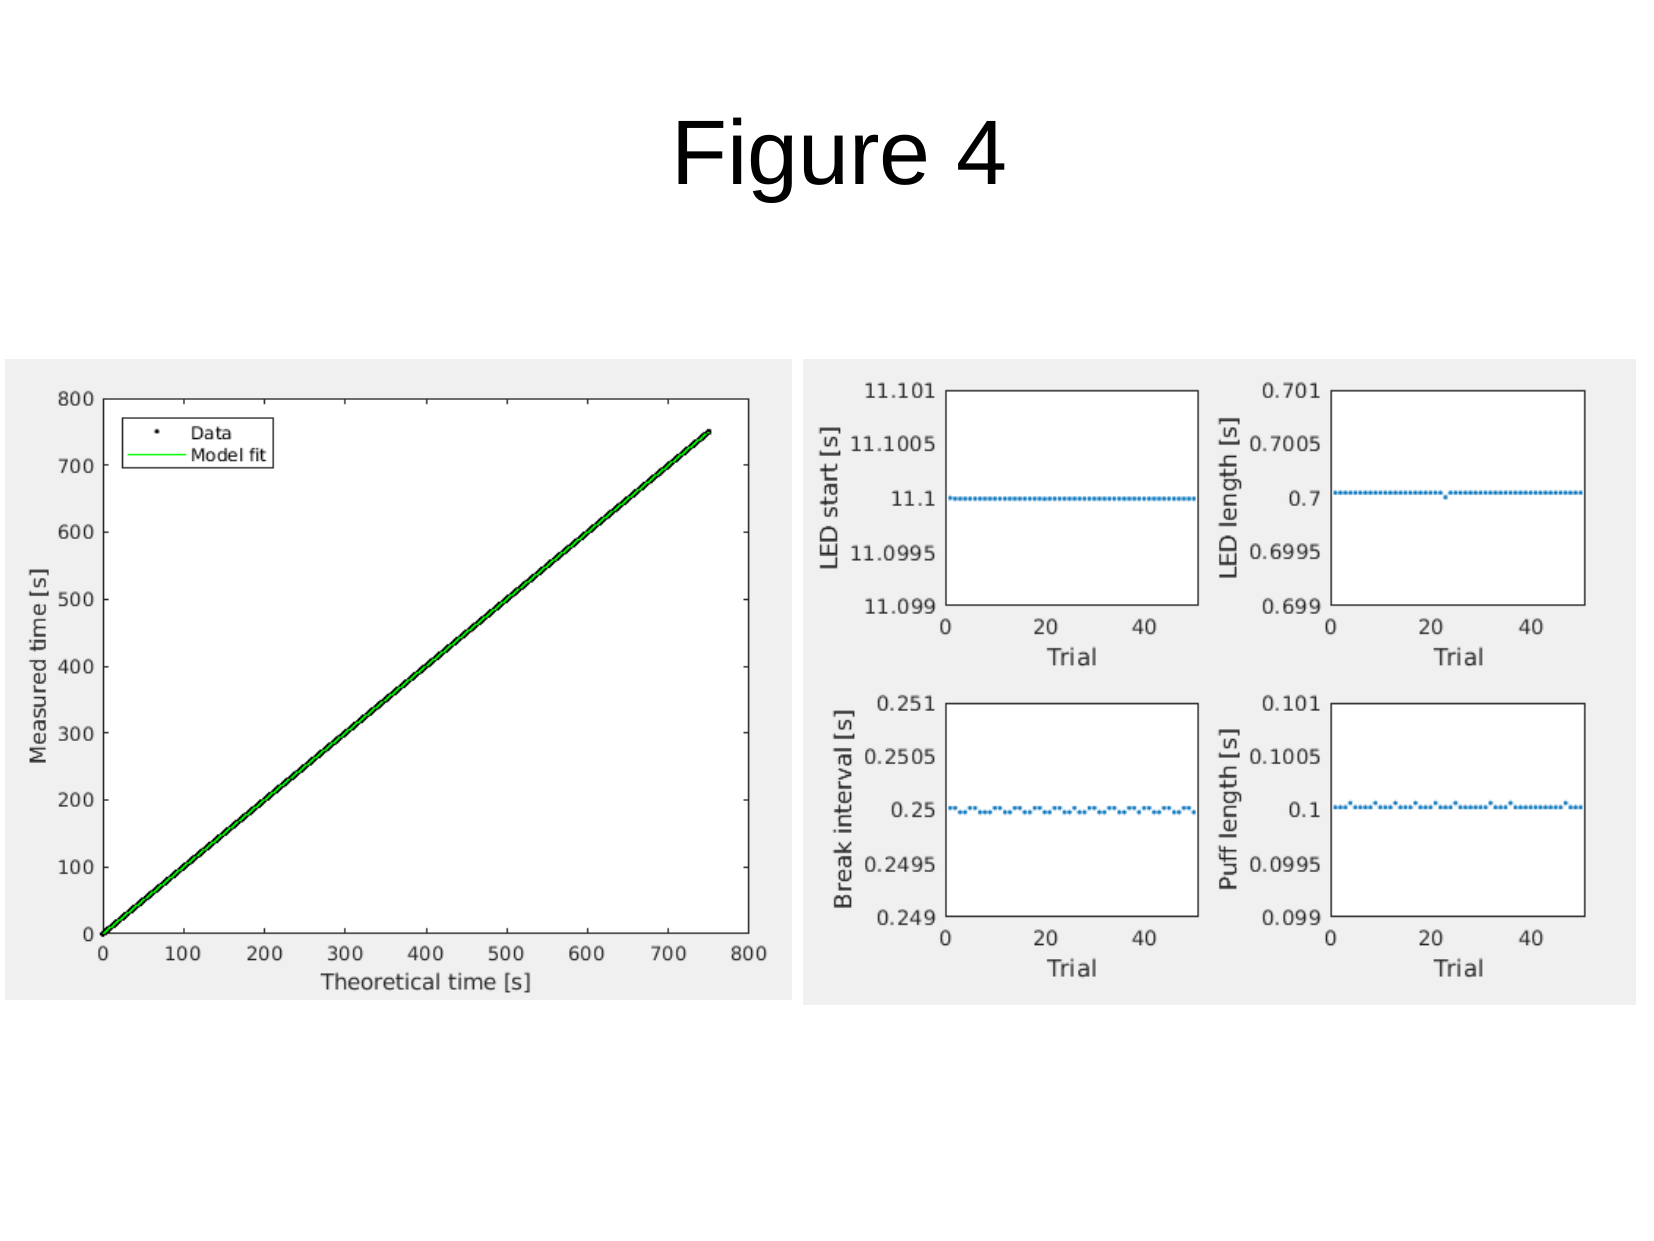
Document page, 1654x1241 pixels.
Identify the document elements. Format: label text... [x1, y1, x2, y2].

picture [803, 359, 1636, 1006]
title Figure 4 [82, 49, 1571, 257]
picture [5, 359, 792, 1000]
